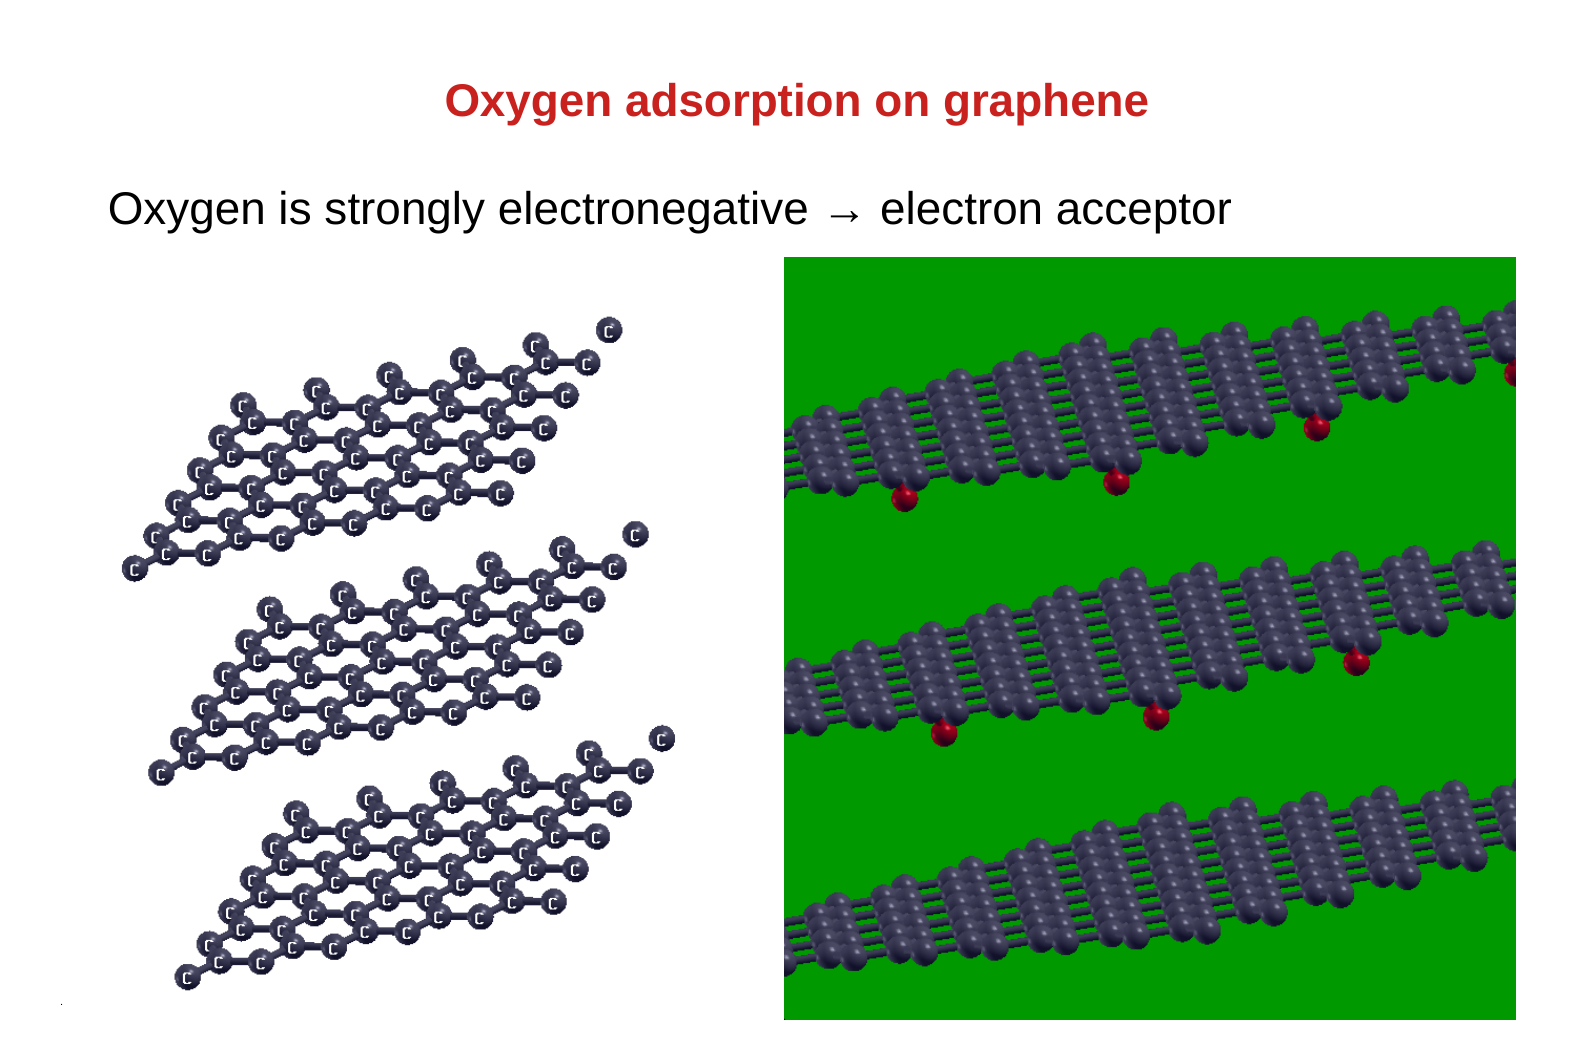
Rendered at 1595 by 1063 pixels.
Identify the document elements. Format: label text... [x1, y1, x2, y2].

picture [61, 302, 736, 1006]
text_box Oxygen adsorption on graphene [206, 67, 1388, 144]
text_box Oxygen is strongly electronegative → electron acceptor [93, 175, 1563, 252]
picture [784, 257, 1516, 1021]
